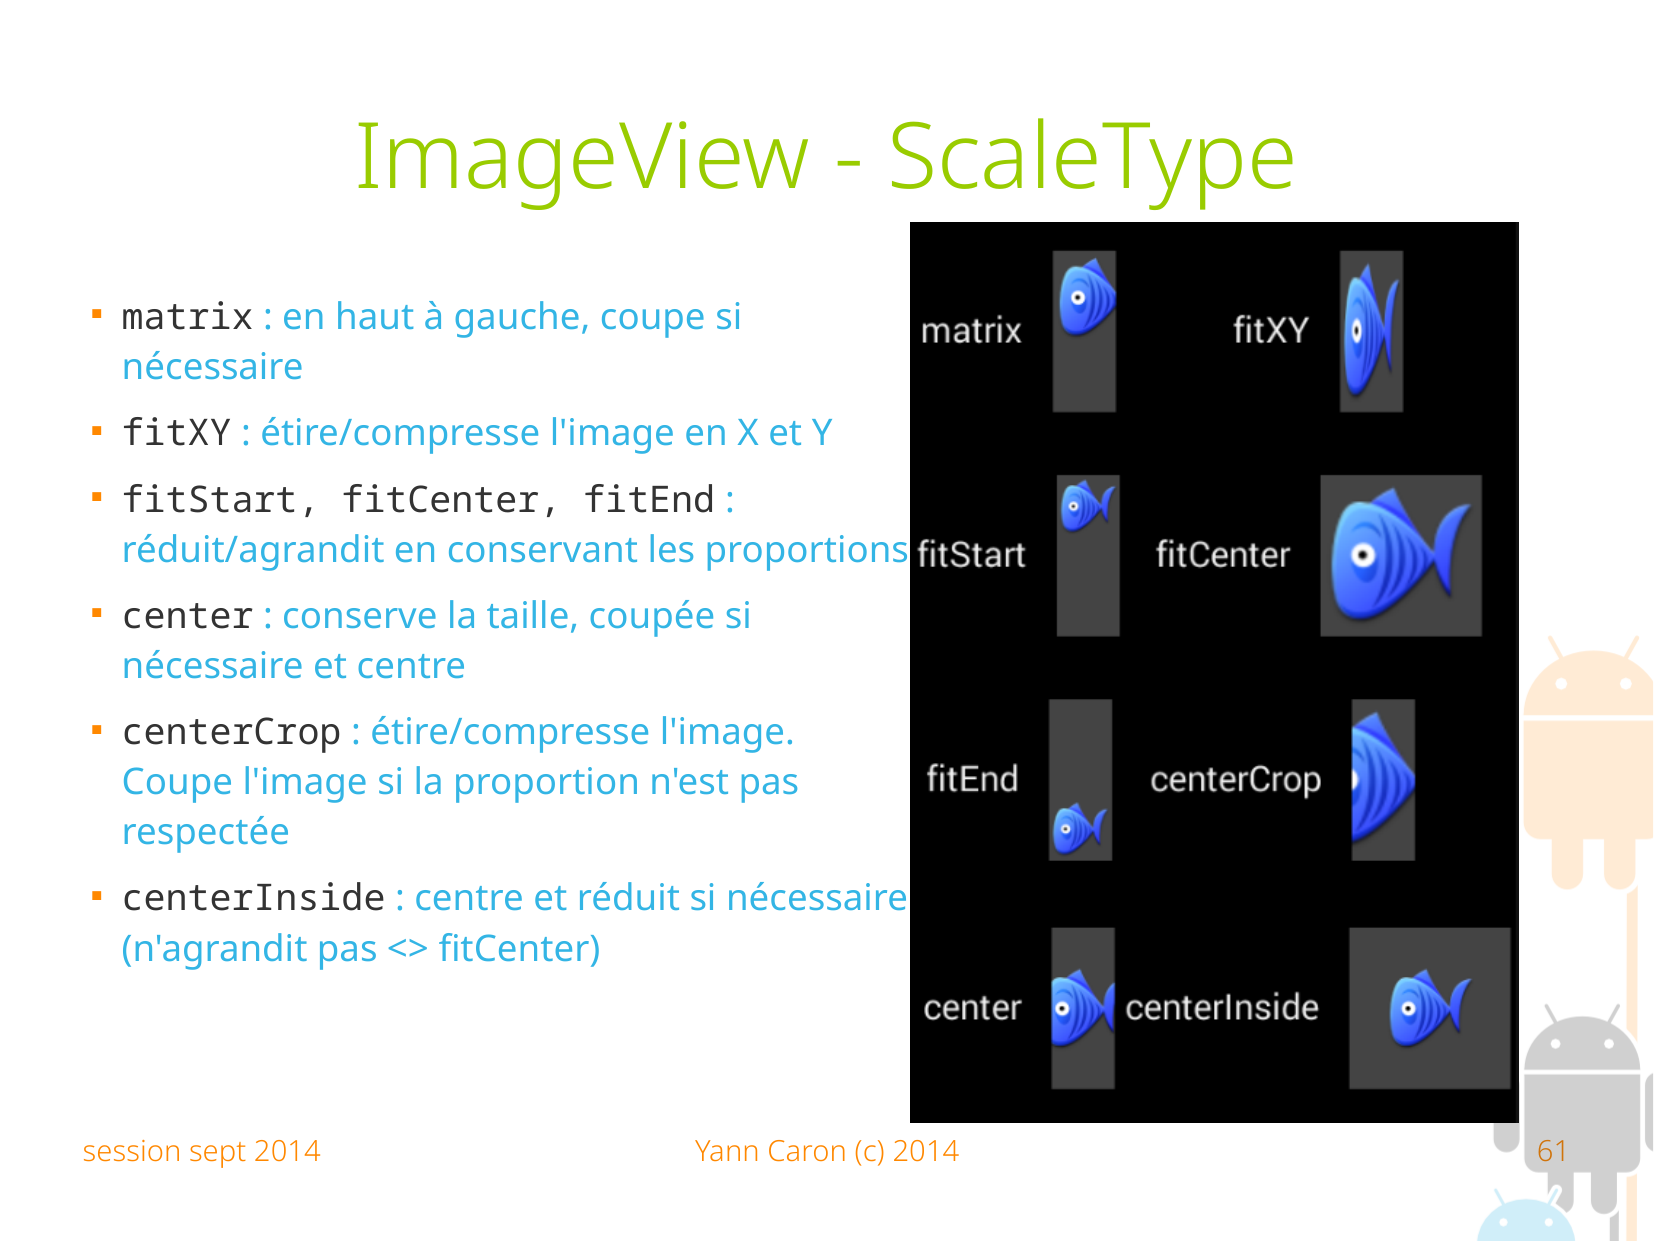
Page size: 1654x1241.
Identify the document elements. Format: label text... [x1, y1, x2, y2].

picture [240, 222, 1654, 1241]
title ImageView - ScaleType [82, 49, 1571, 257]
list matrix : en haut à gauche, coupe si nécessaire fitXY : étire/compresse l'image en X et Y fitStart, fitCenter, fitEnd : réduit/agrandit en conservant les proportions center : conserve la taille, coupée si nécessaire et centre centerCrop : étire/compresse l'image. Coupe l'image si la proportion n'est pas respectée centerInside : centre et réduit si nécessaire (n'agrandit pas <> fitCenter) [82, 290, 910, 1010]
